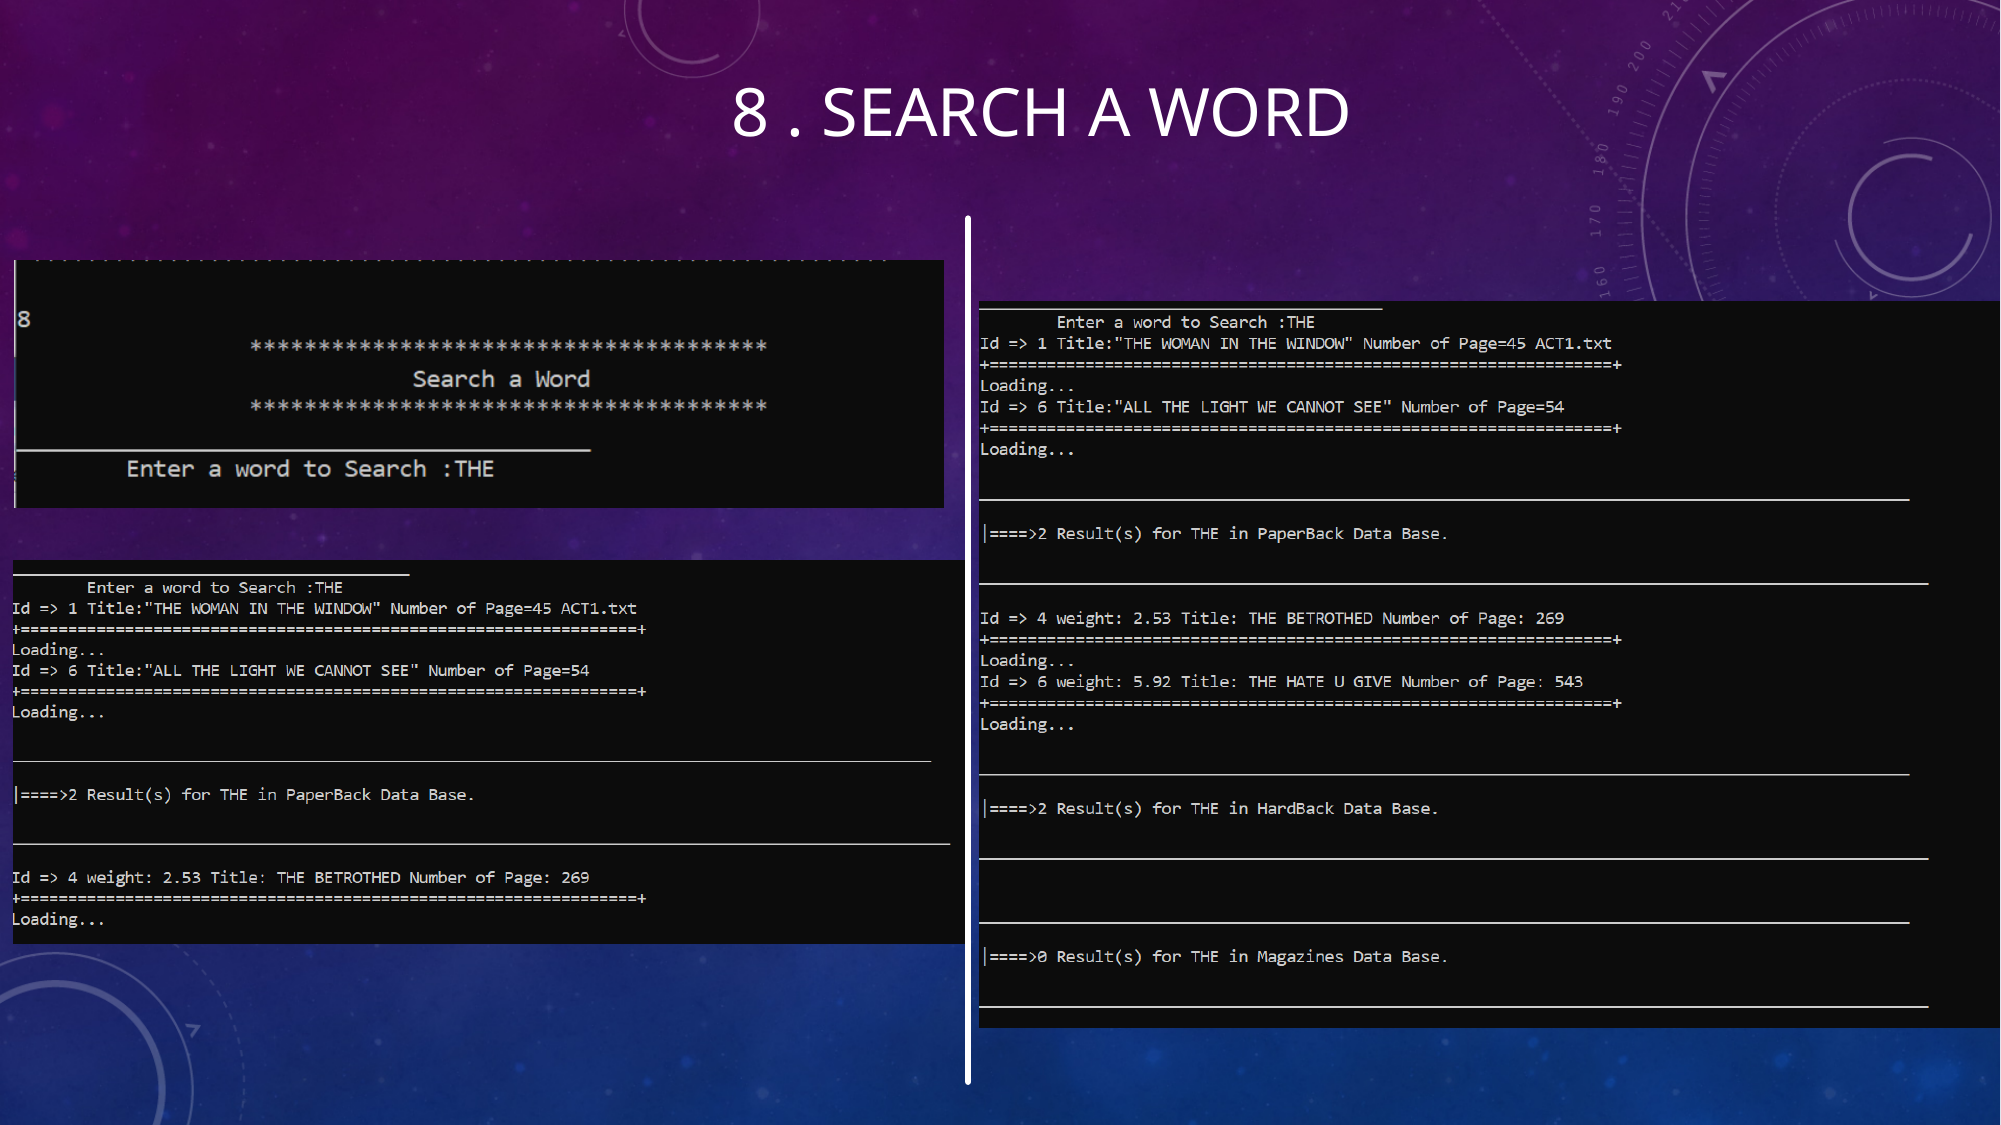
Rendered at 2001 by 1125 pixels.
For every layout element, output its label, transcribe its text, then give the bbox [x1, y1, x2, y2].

picture [14, 261, 944, 508]
picture [13, 560, 965, 944]
title 8 . Search a Word [716, 59, 2000, 160]
picture [979, 301, 2000, 1028]
